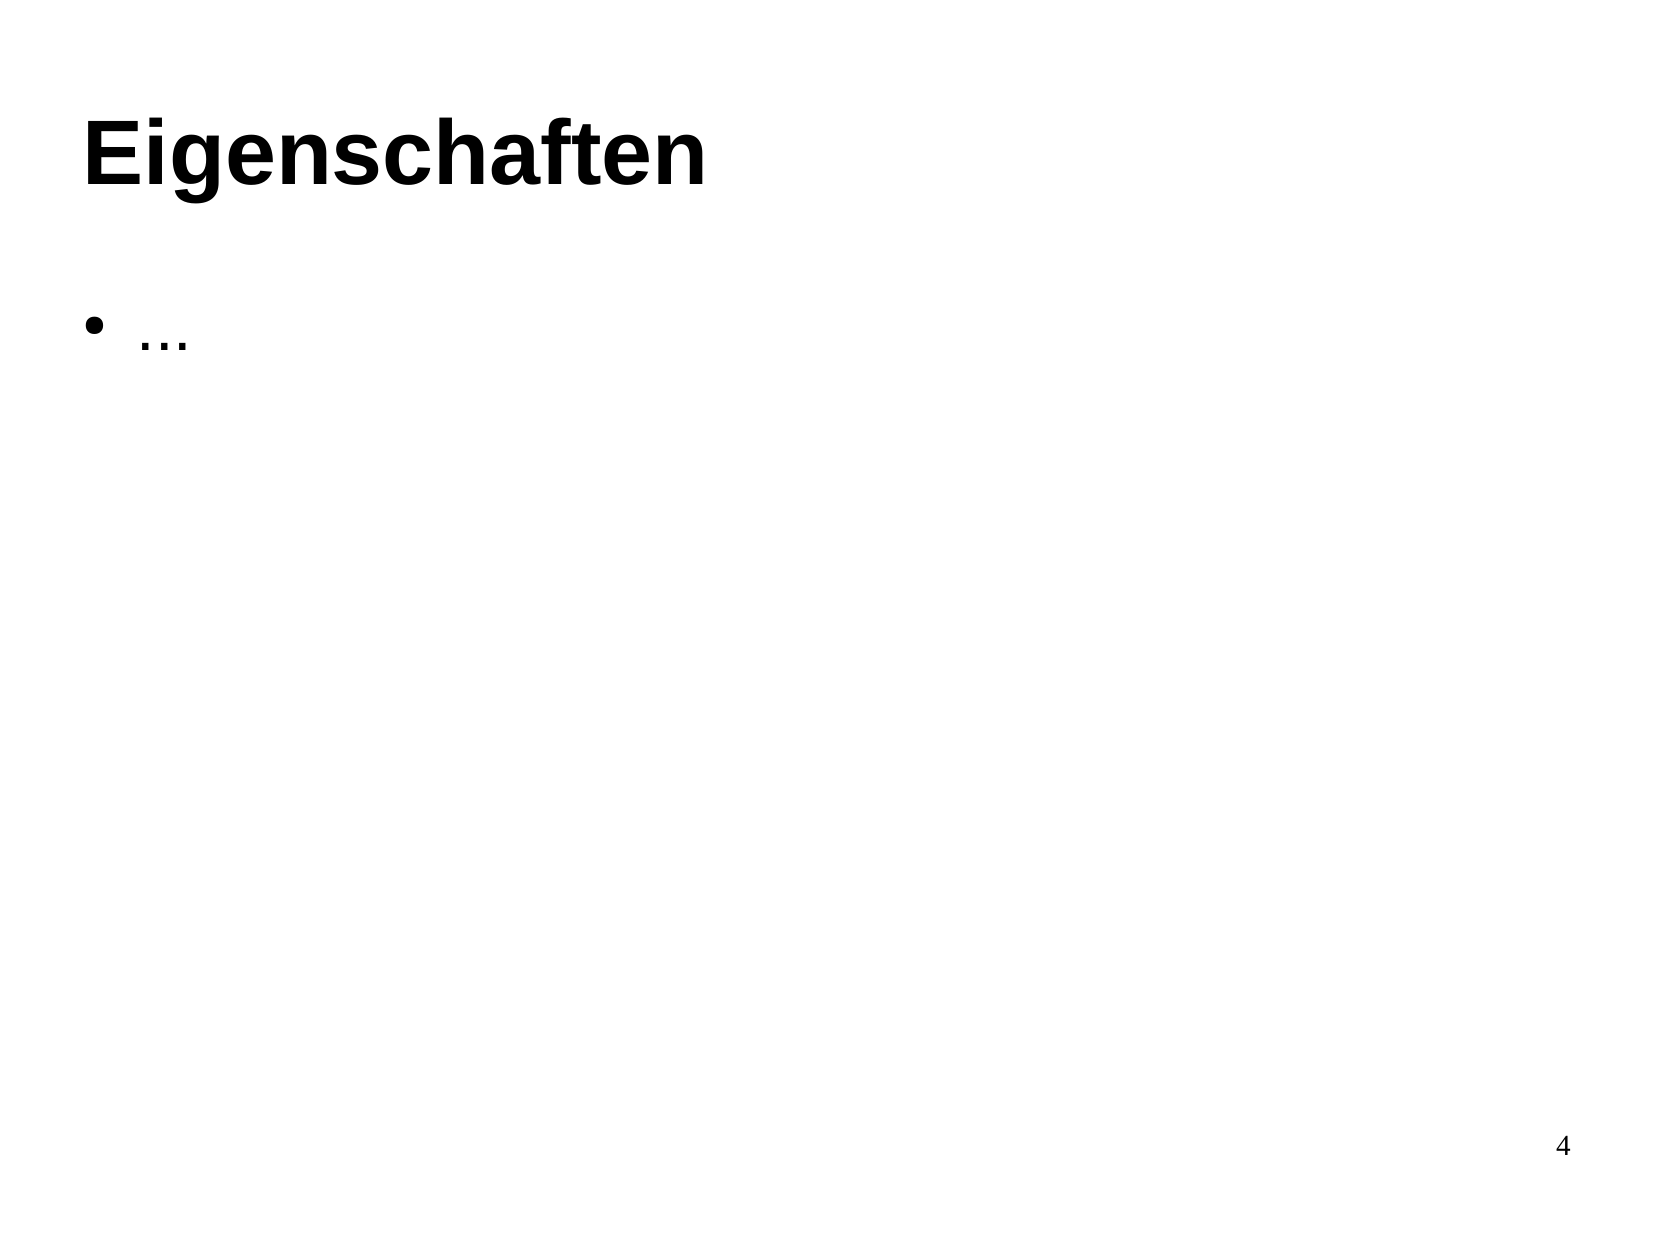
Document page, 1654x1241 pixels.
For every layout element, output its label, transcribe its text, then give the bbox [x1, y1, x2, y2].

subtitle ... [82, 290, 1571, 1010]
title Eigenschaften [82, 49, 1571, 257]
